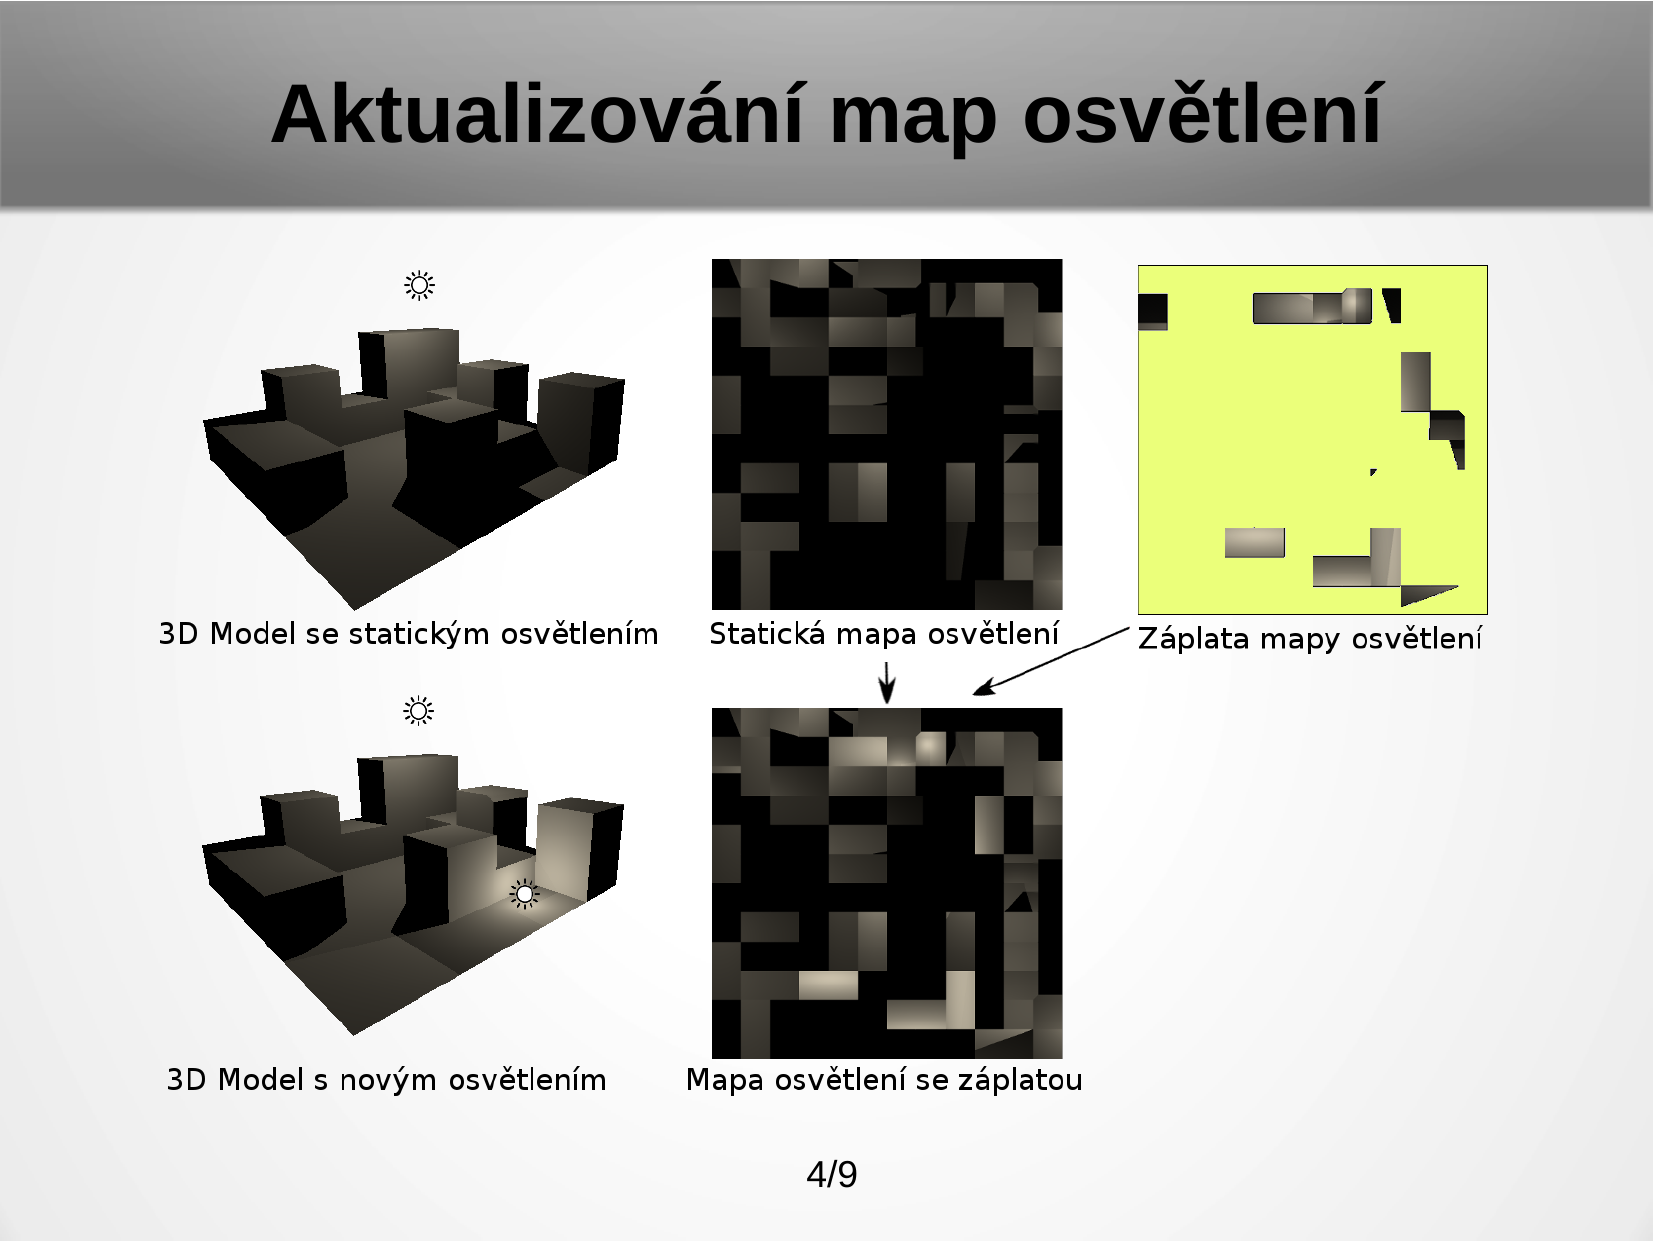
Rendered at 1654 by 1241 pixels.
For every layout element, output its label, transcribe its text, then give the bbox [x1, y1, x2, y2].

title Aktualizování map osvětlení [82, 49, 1571, 179]
picture [0, 1, 1653, 1241]
text_box <number>/9 [590, 1145, 1074, 1216]
